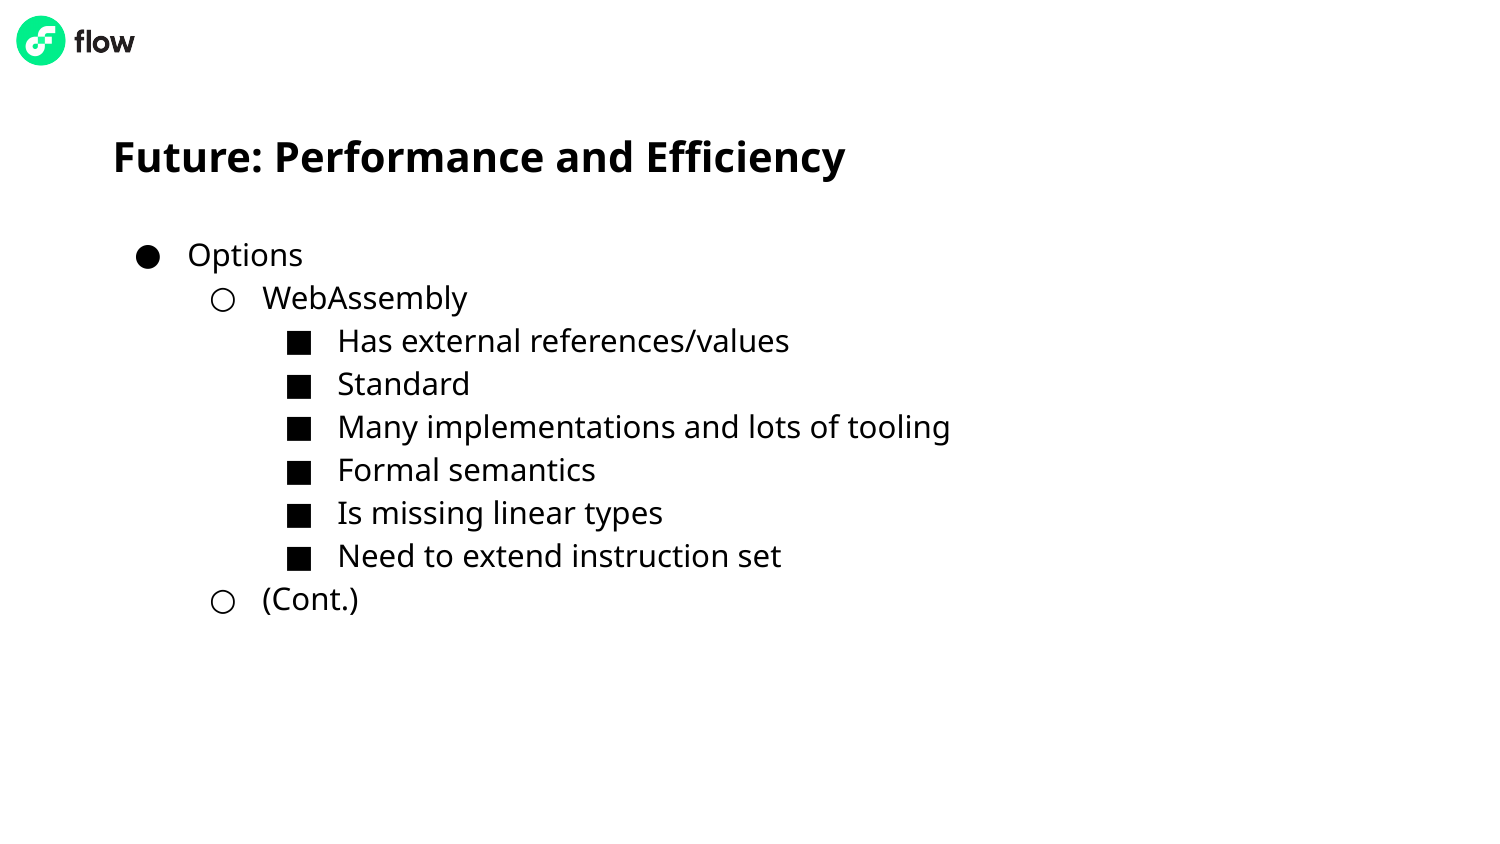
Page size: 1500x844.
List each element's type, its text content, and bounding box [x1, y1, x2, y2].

text_box Future: Performance and Efficiency [97, 115, 1156, 197]
picture [14, 14, 137, 67]
text_box Options WebAssembly Has external references/values Standard Many implementations and lots of tooling Formal semantics Is missing linear types Need to extend instruction set (Cont.) [97, 214, 1409, 777]
